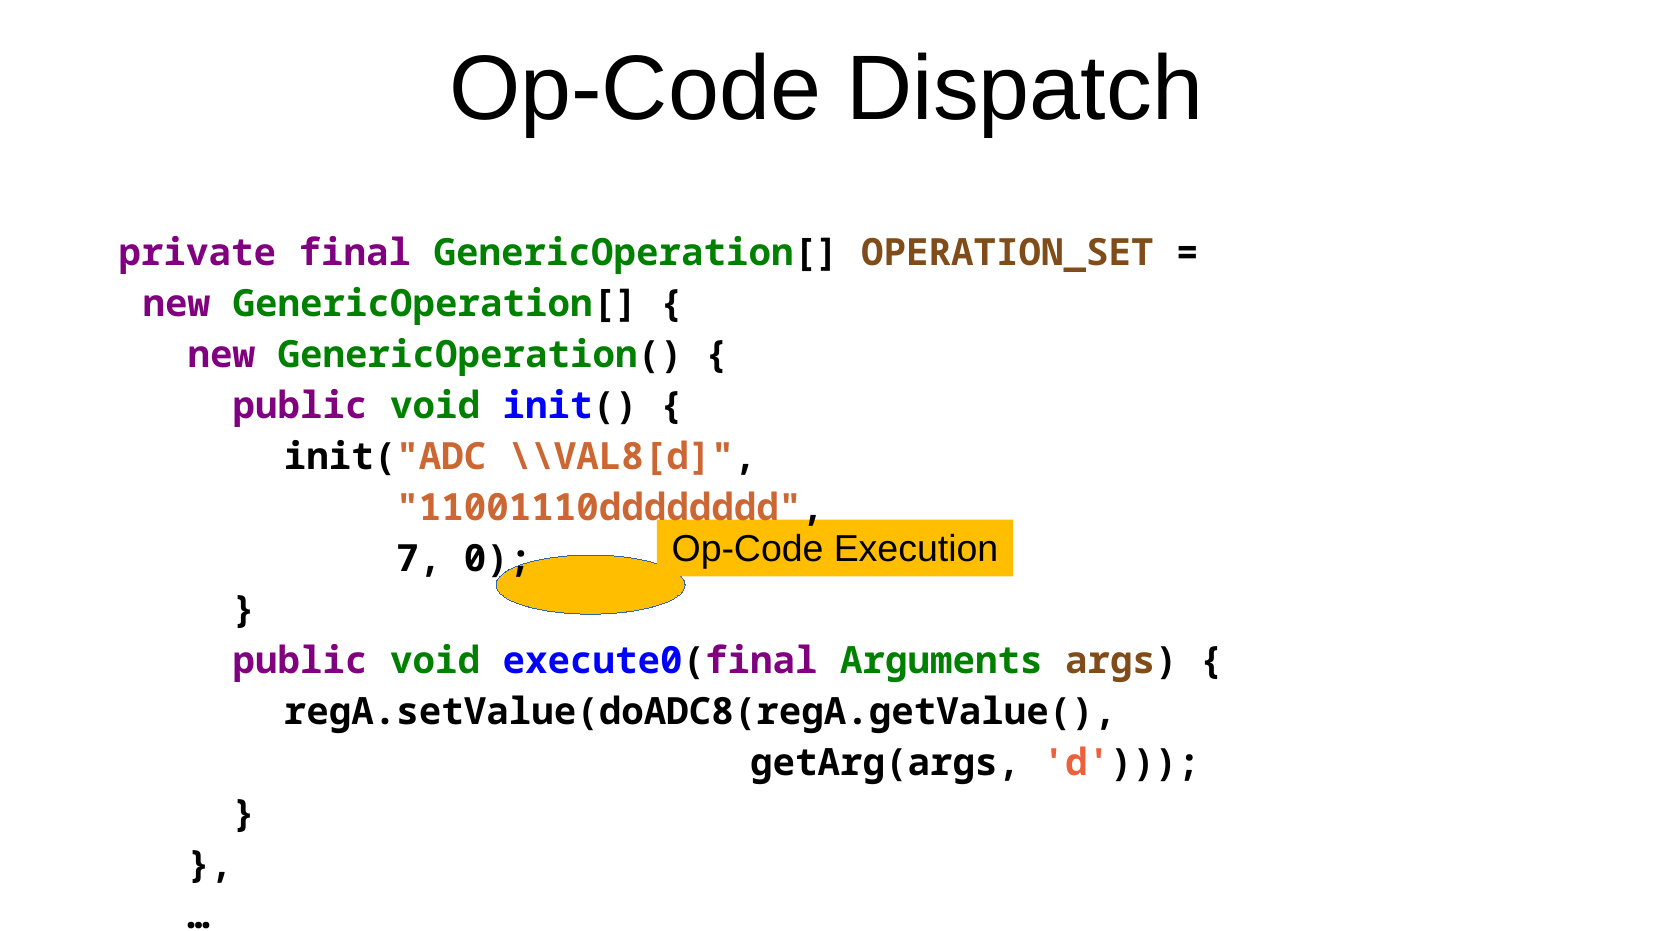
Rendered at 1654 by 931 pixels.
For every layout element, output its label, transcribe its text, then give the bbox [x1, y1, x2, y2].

title Op-Code Dispatch [82, 10, 1571, 166]
table_header private final GenericOperation[] OPERATION_SET = new GenericOperation[] { new GenericOperation() { public void init() { init("ADC \\VAL8[d]", "11001110dddddddd", 7, 0); } public void execute0(final Arguments args) { regA.setValue(doADC8(regA.getValue(), getArg(args, 'd'))); } }, … } [84, 219, 1571, 931]
